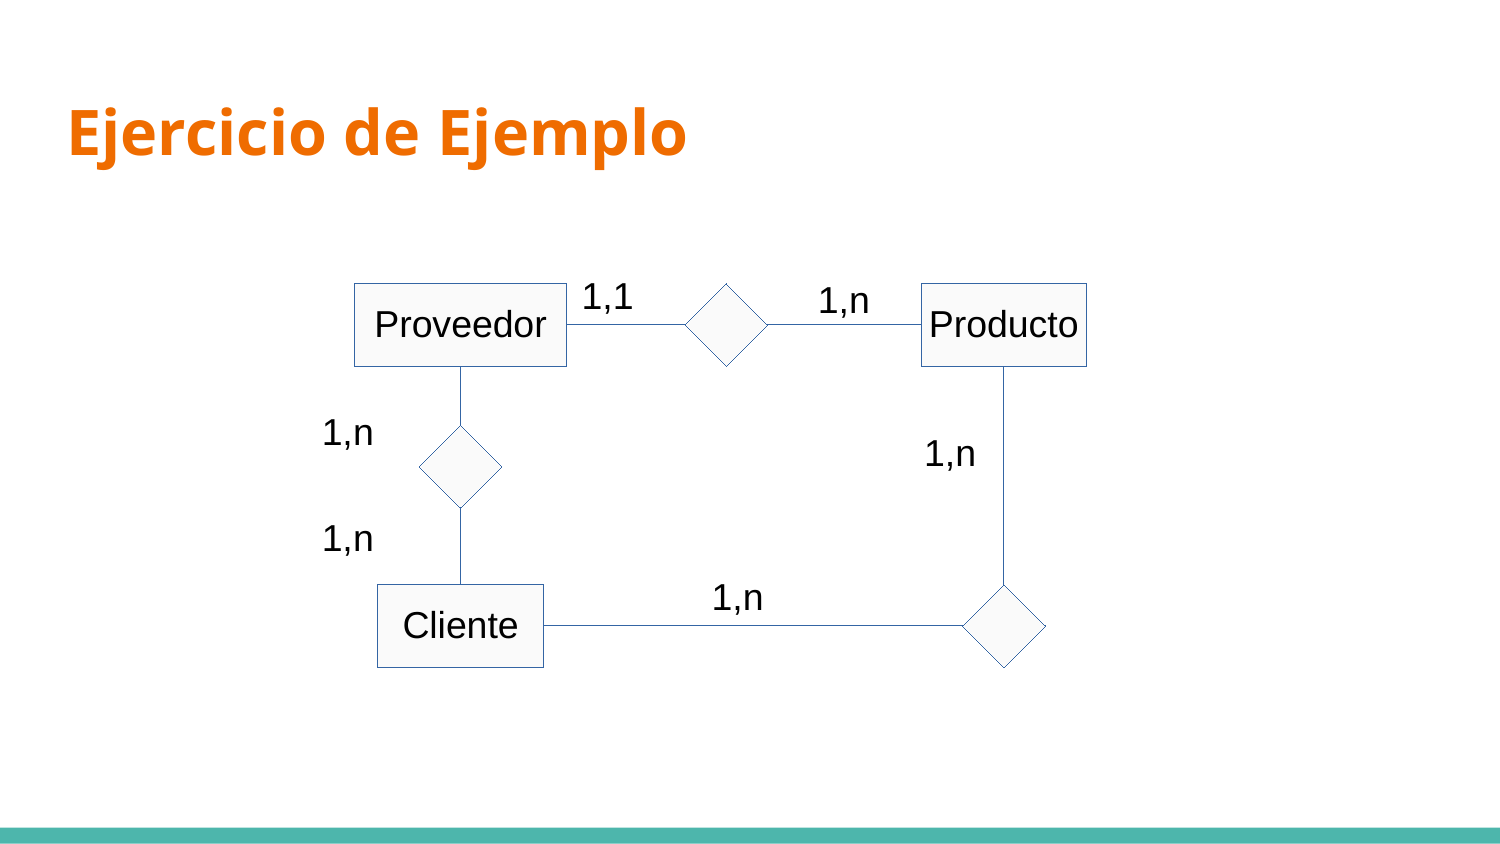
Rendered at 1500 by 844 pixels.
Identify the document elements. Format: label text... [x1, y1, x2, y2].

text_box 1,1 [566, 267, 662, 325]
text_box Proveedor [354, 283, 567, 367]
text_box 1,n [909, 425, 1052, 524]
text_box Producto [921, 283, 1087, 367]
text_box [419, 425, 502, 508]
text_box 1,n [307, 403, 402, 461]
text_box 1,n [696, 569, 792, 626]
title Ejercicio de Ejemplo [51, 72, 1449, 189]
text_box 1,n [307, 510, 402, 567]
text_box [962, 584, 1046, 668]
text_box [685, 283, 768, 367]
text_box Cliente [377, 584, 544, 668]
text_box 1,n [803, 271, 934, 329]
